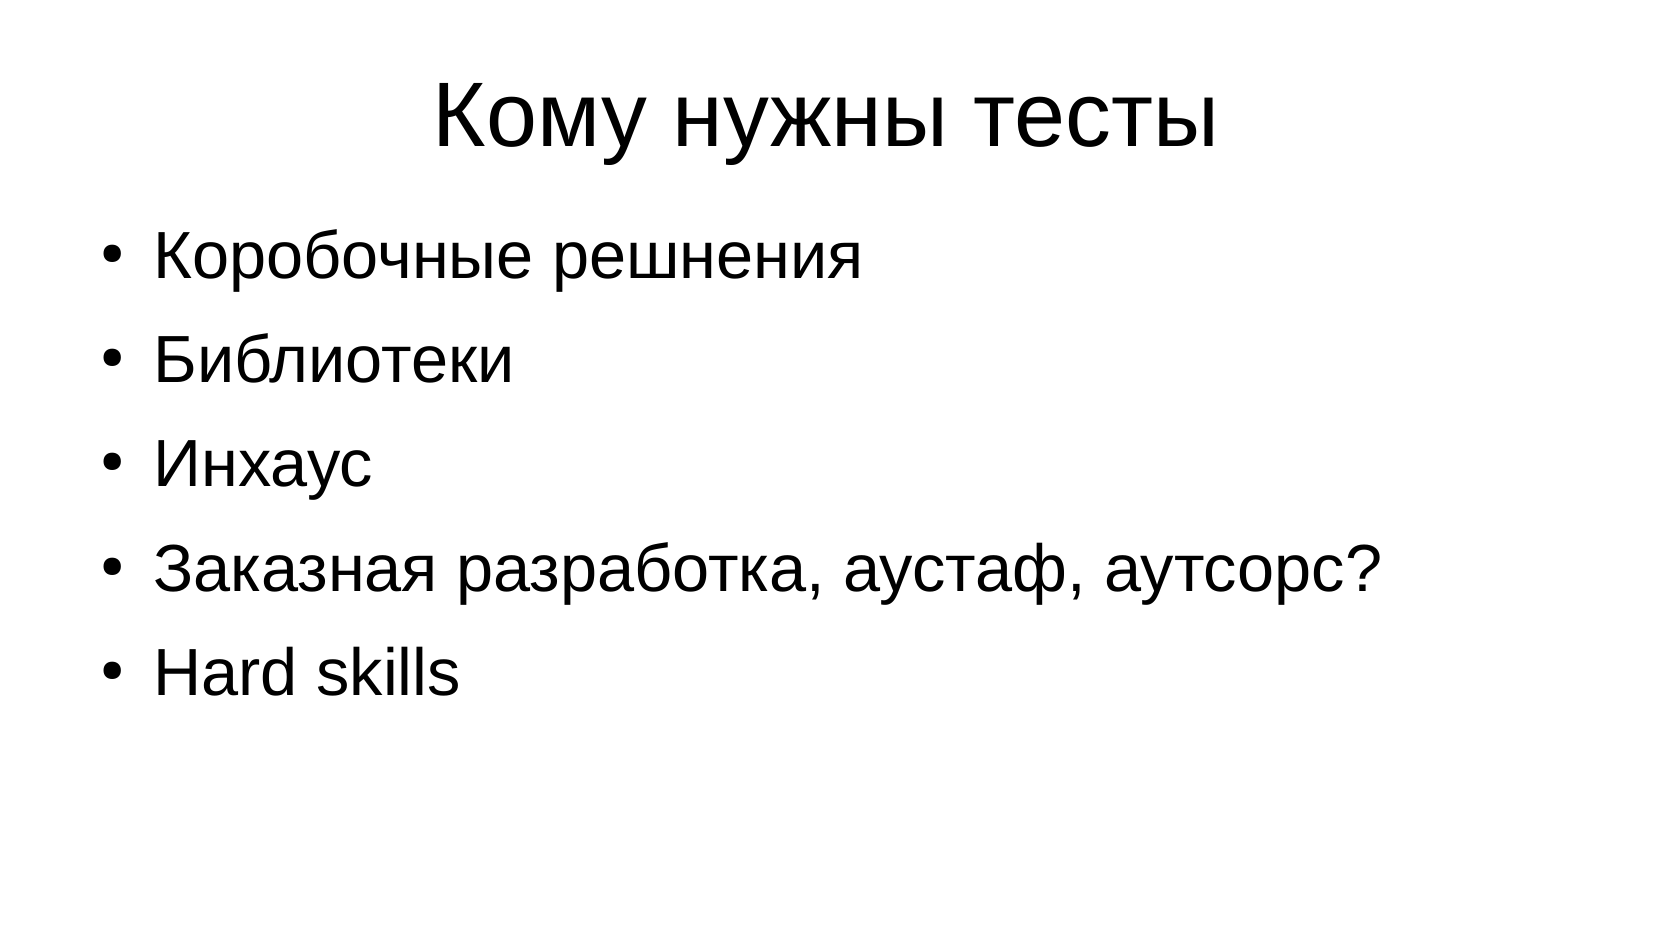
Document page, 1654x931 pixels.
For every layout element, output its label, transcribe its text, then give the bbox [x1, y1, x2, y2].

title Кому нужны тесты [82, 37, 1571, 193]
list Коробочные решнения Библиотеки Инхаус Заказная разработка, аустаф, аутсорс? Hard skills [82, 217, 1571, 758]
